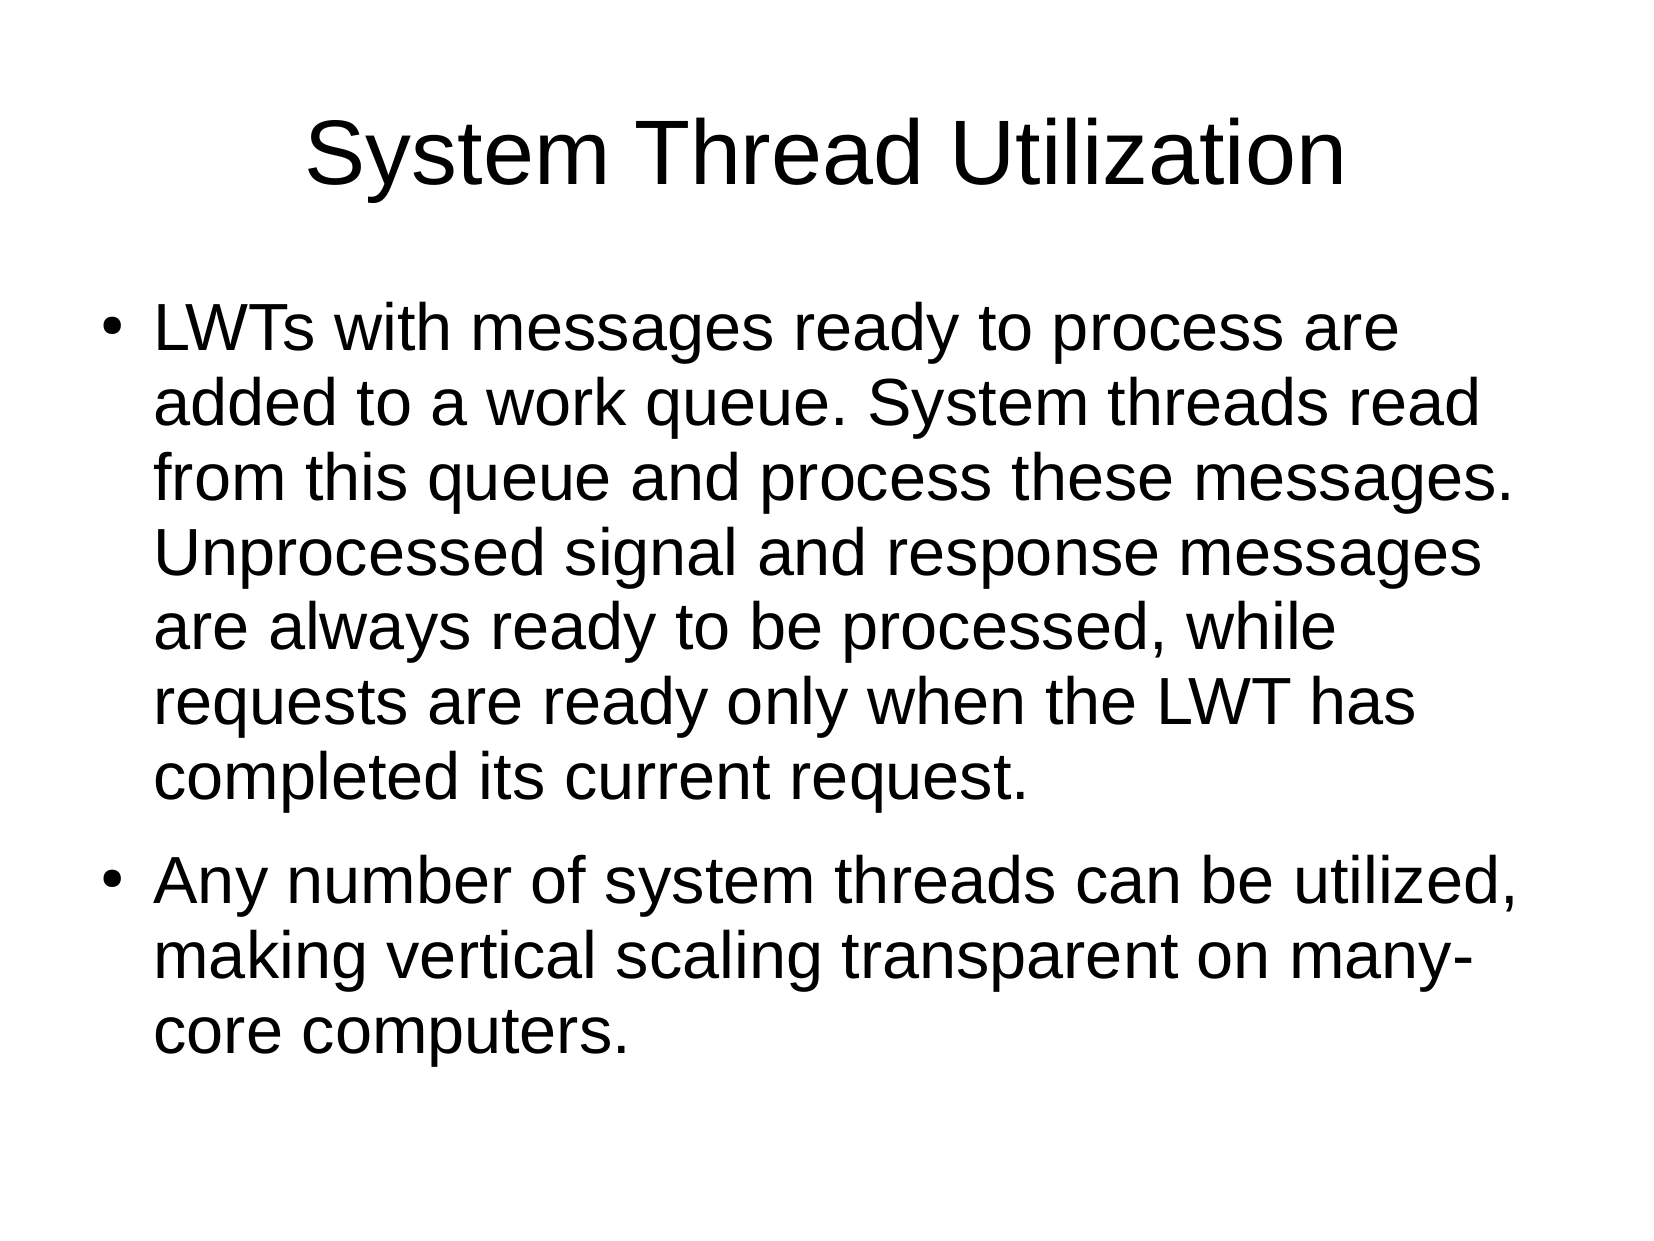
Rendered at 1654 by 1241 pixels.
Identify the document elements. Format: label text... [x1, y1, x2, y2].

list LWTs with messages ready to process are added to a work queue. System threads read from this queue and process these messages. Unprocessed signal and response messages are always ready to be processed, while requests are ready only when the LWT has completed its current request. Any number of system threads can be utilized, making vertical scaling transparent on many-core computers. [82, 290, 1571, 1109]
title System Thread Utilization [82, 49, 1571, 257]
